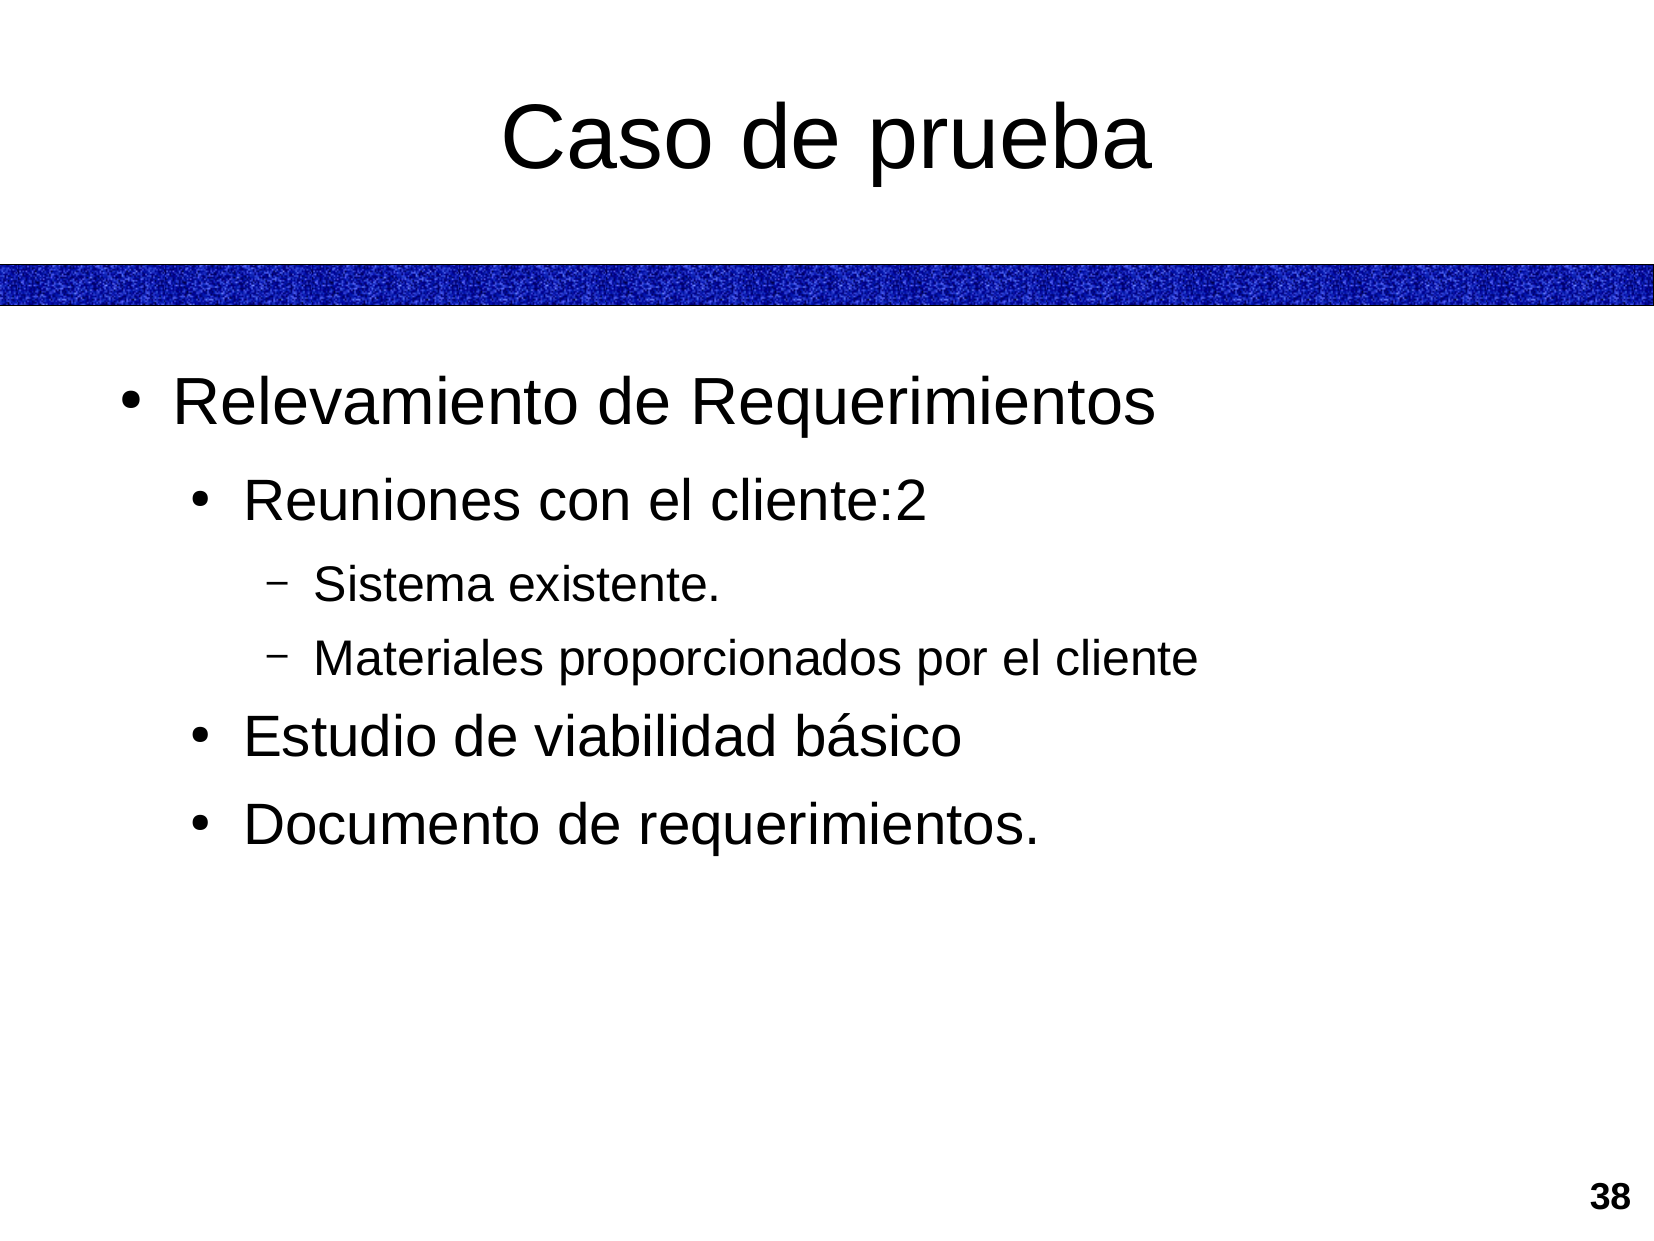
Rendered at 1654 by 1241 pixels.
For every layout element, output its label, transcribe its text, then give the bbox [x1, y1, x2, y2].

picture [0, 265, 1653, 305]
list Relevamiento de Requerimientos Reuniones con el cliente:2 Sistema existente. Materiales proporcionados por el cliente Estudio de viabilidad básico Documento de requerimientos. [101, 363, 1549, 1168]
title Caso de prueba [58, 21, 1595, 253]
text_box <número> [1575, 1168, 1654, 1240]
